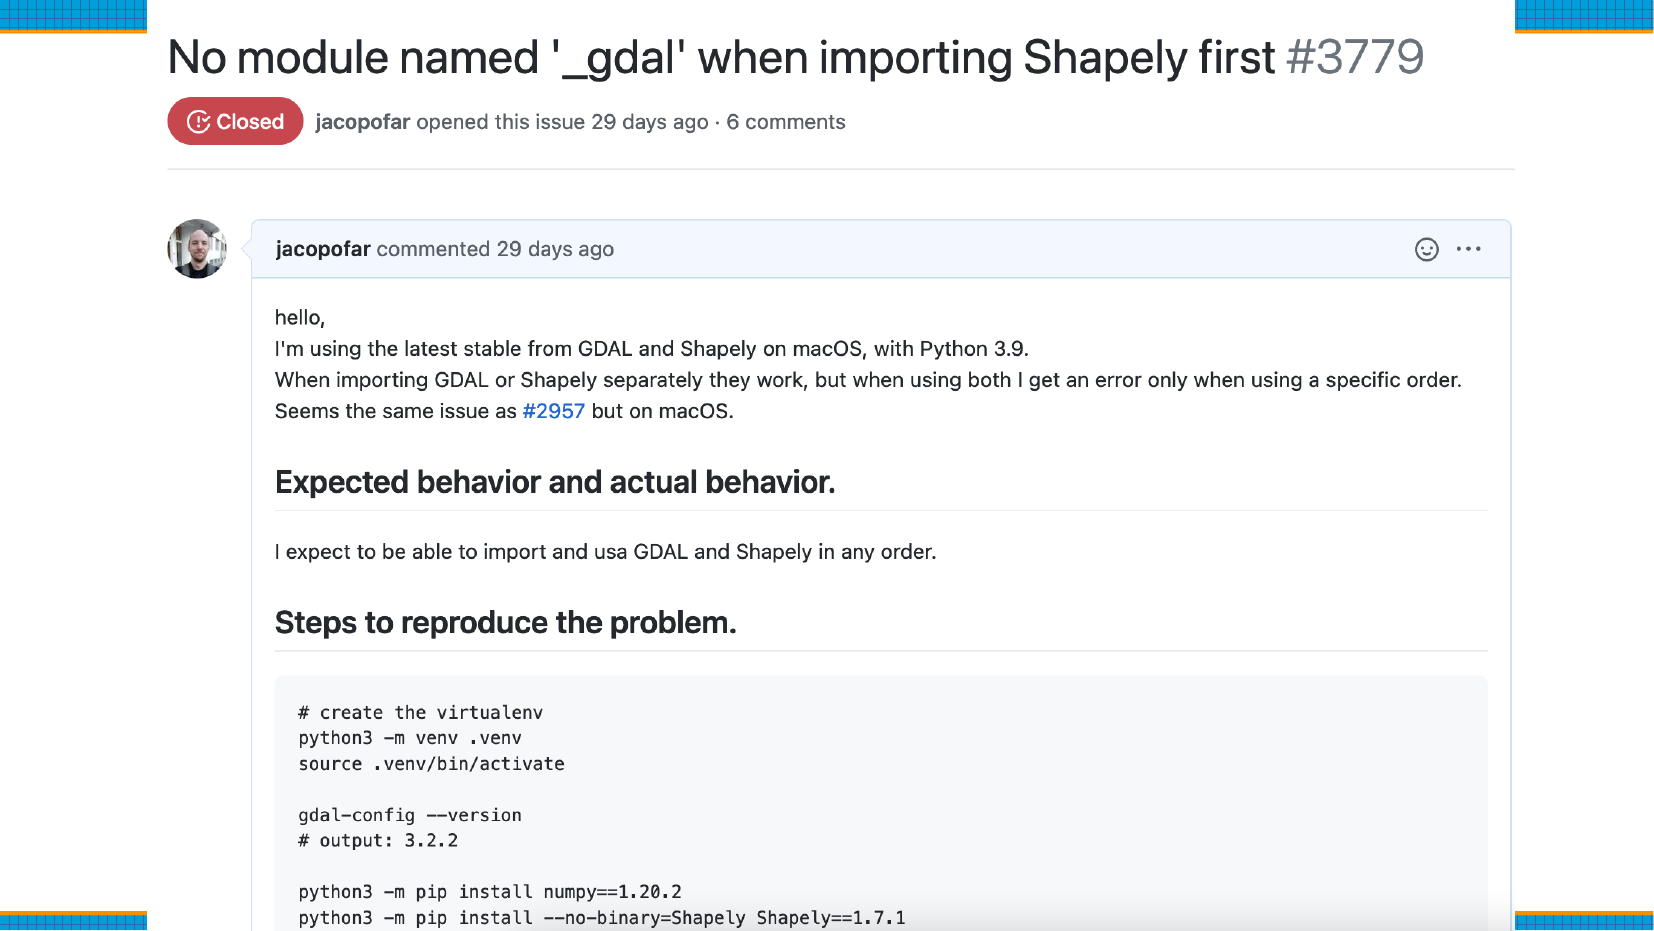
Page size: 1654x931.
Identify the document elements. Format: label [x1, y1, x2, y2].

picture [147, 0, 1515, 931]
